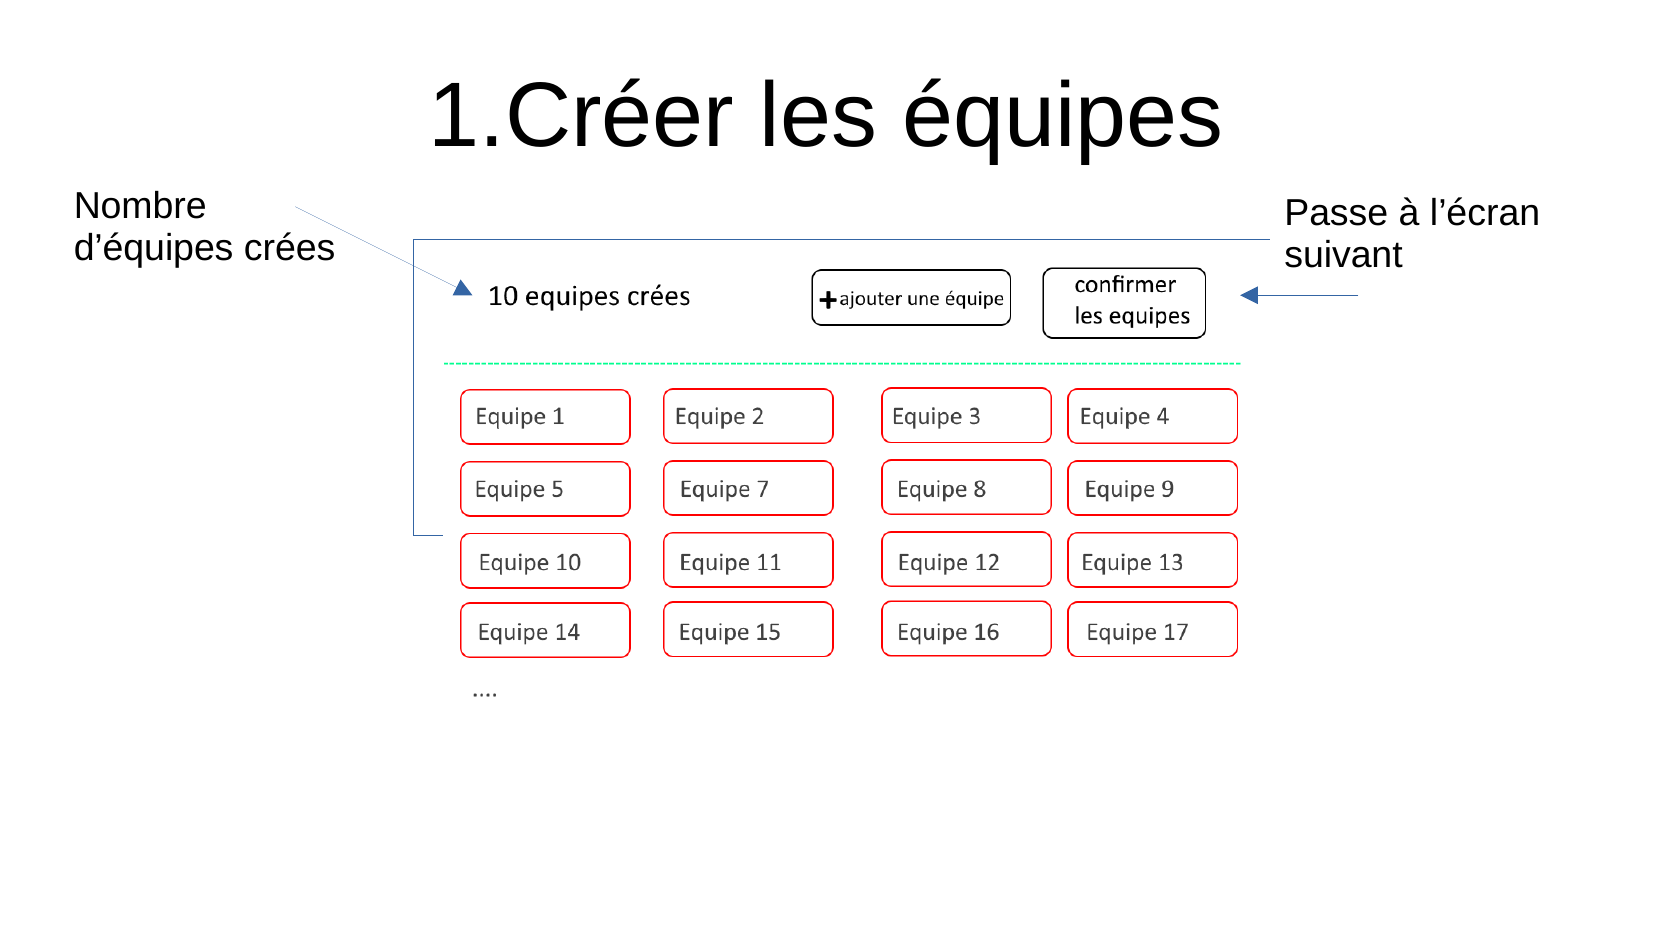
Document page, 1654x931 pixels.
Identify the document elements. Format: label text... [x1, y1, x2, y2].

text_box Passe à l’écran suivant [1269, 184, 1625, 296]
text_box Nombre d’équipes crées [59, 177, 355, 318]
picture [442, 240, 1241, 835]
title 1.Créer les équipes [82, 37, 1571, 193]
